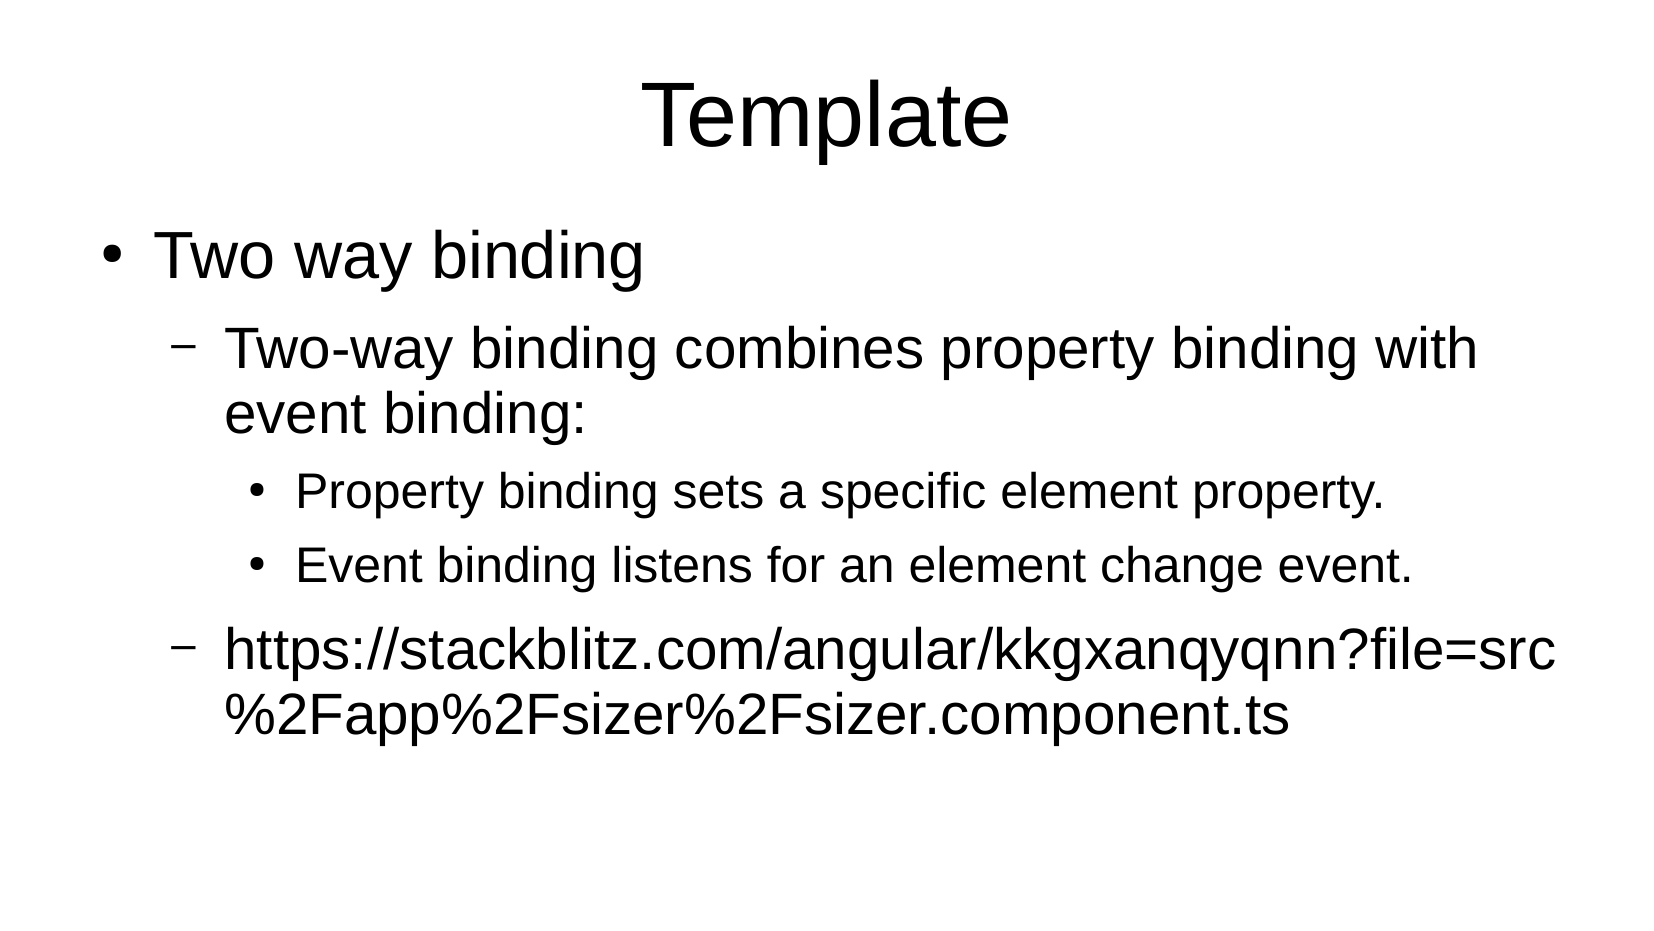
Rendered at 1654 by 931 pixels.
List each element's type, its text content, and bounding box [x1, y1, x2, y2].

title Template [82, 37, 1571, 193]
list Two way binding Two-way binding combines property binding with event binding: Property binding sets a specific element property. Event binding listens for an element change event. https://stackblitz.com/angular/kkgxanqyqnn?file=src%2Fapp%2Fsizer%2Fsizer.component.ts [82, 217, 1571, 758]
